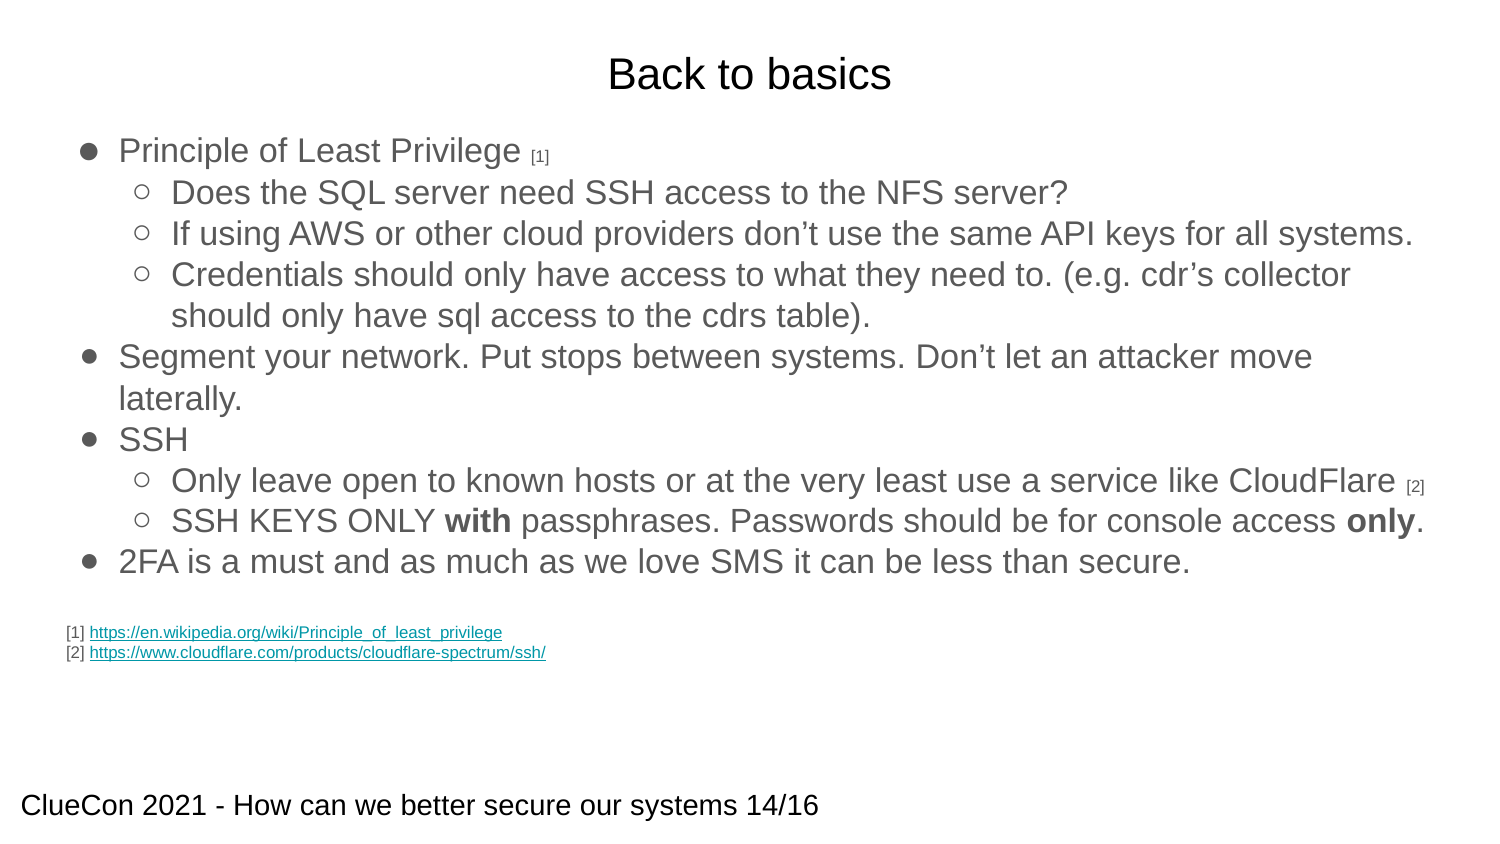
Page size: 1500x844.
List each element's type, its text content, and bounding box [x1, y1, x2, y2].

text_box ClueCon 2021 - How can we better secure our systems 14/16 [5, 771, 1472, 837]
subtitle Principle of Least Privilege [1] Does the SQL server need SSH access to the NFS server? If using AWS or other cloud providers don’t use the same API keys for all systems. Credentials should only have access to what they need to. (e.g. cdr’s collector should only have sql access to the cdrs table). Segment your network. Put stops between systems. Don’t let an attacker move laterally. SSH Only leave open to known hosts or at the very least use a service like CloudFlare [2] SSH KEYS ONLY with passphrases. Passwords should be for console access only. 2FA is a must and as much as we love SMS it can be less than secure. [1] https://en.wikipedia.org/wiki/Principle_of_least_privilege [2] https://www.cloudflare.com/products/cloudflare-spectrum/ssh/ [51, 113, 1449, 771]
title Back to basics [51, 29, 1449, 113]
